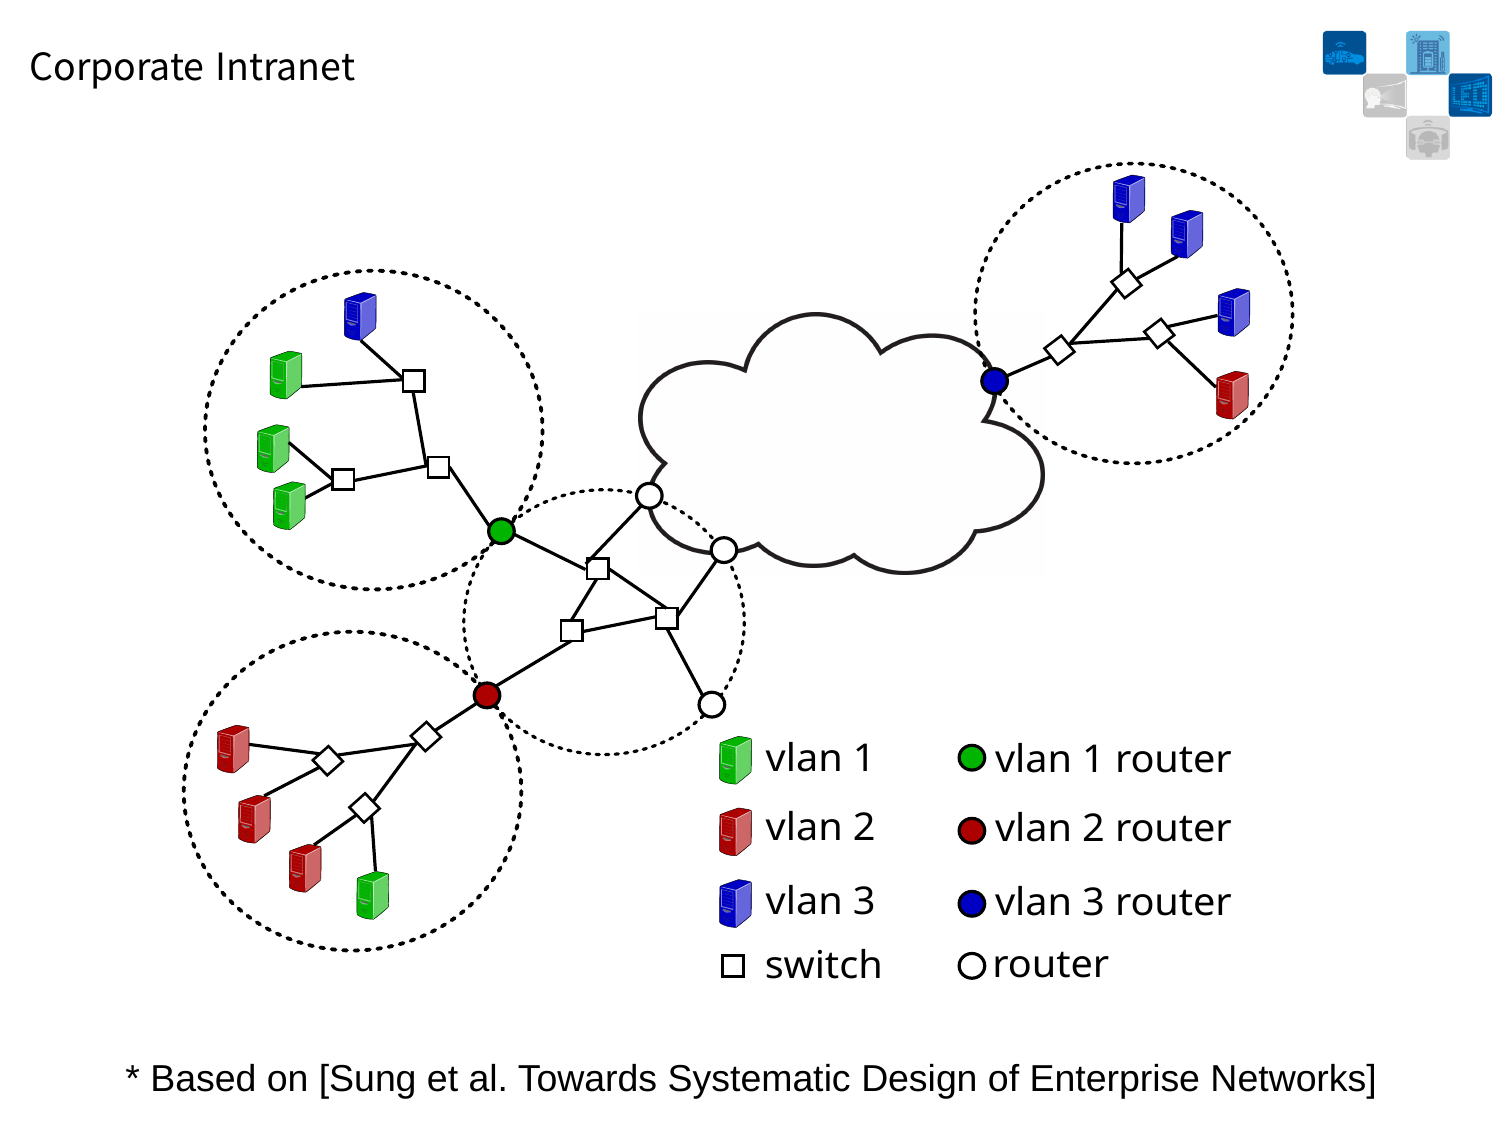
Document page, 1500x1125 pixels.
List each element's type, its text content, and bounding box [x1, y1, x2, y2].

picture [1321, 30, 1493, 160]
text_box * Based on [Sung et al. Towards Systematic Design of Enterprise Networks] [110, 1050, 1393, 1107]
picture [181, 161, 1295, 980]
title Corporate Intranet [29, 20, 1380, 108]
